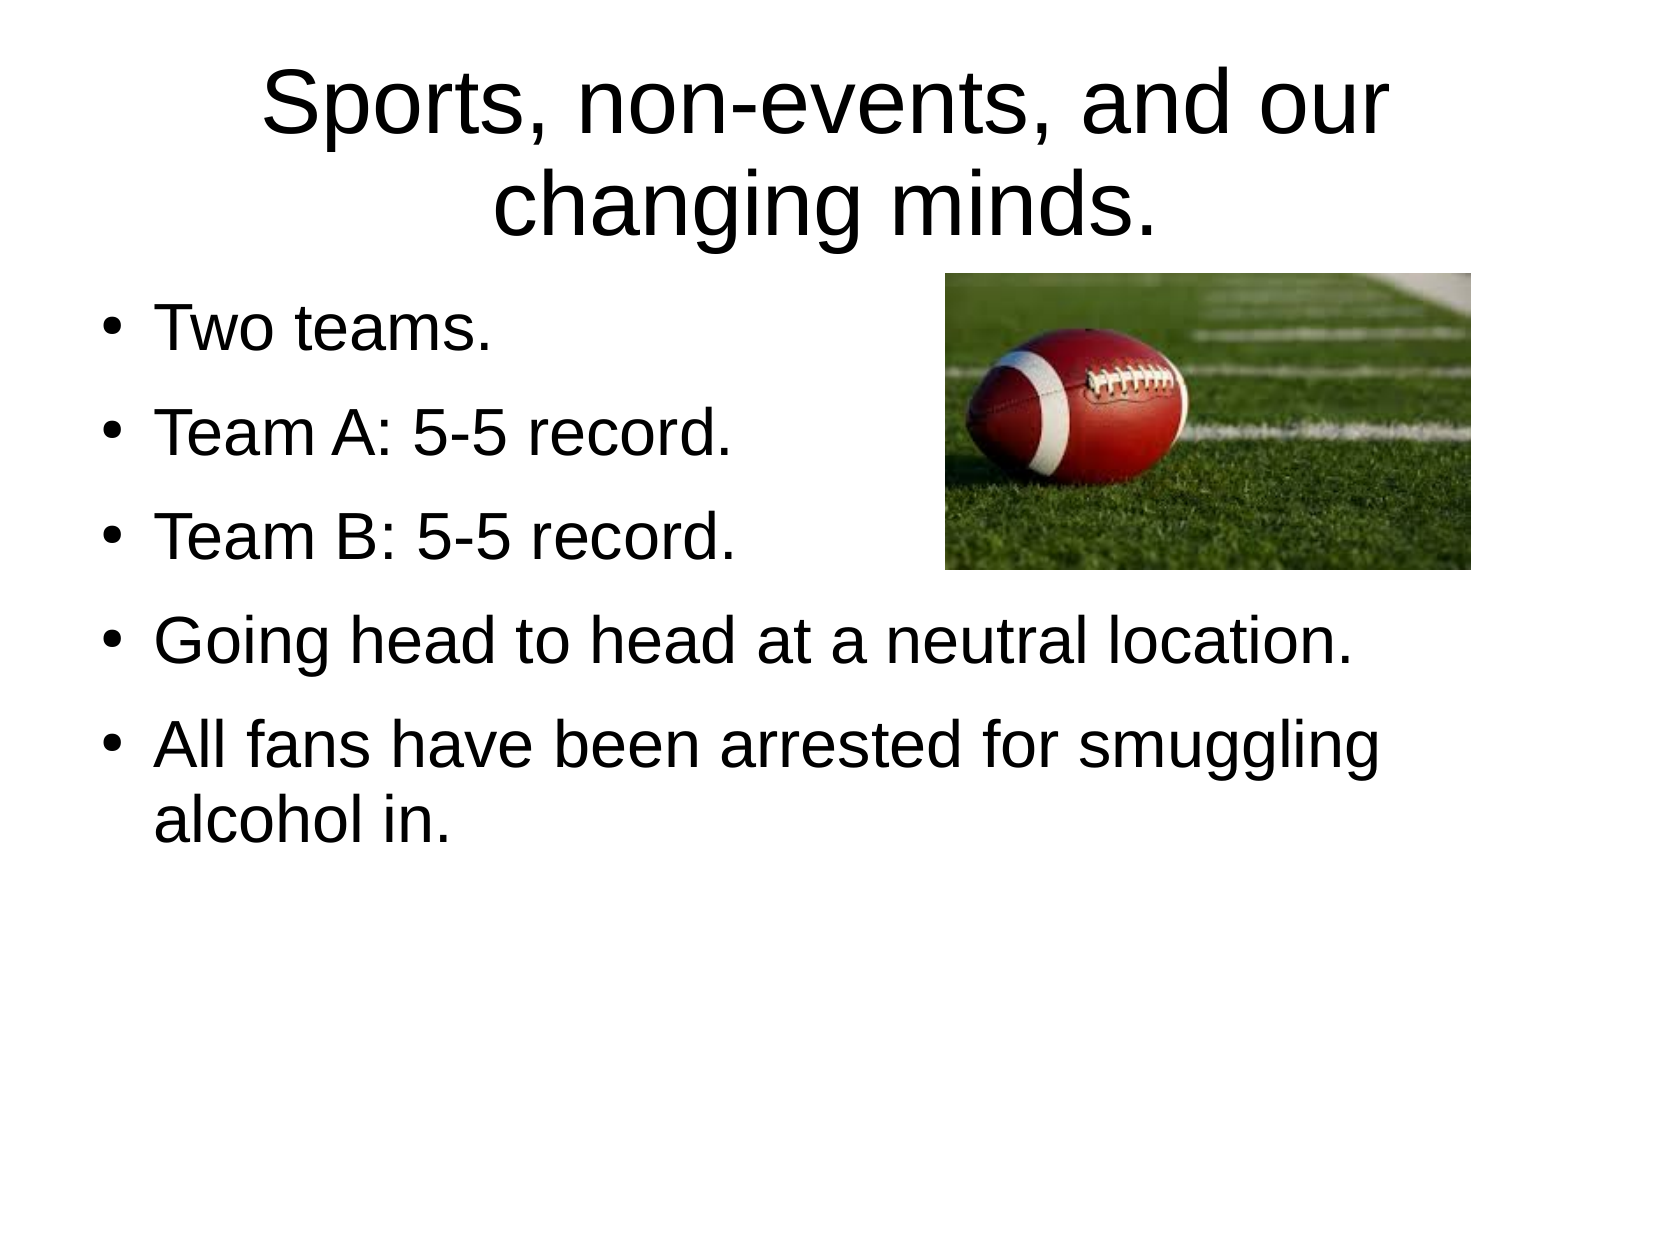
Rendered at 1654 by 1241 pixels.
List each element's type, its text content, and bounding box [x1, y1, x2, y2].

list Two teams. Team A: 5-5 record. Team B: 5-5 record. Going head to head at a neutral location. All fans have been arrested for smuggling alcohol in. [82, 290, 1571, 1010]
picture [945, 273, 1471, 571]
title Sports, non-events, and our changing minds. [82, 49, 1571, 257]
